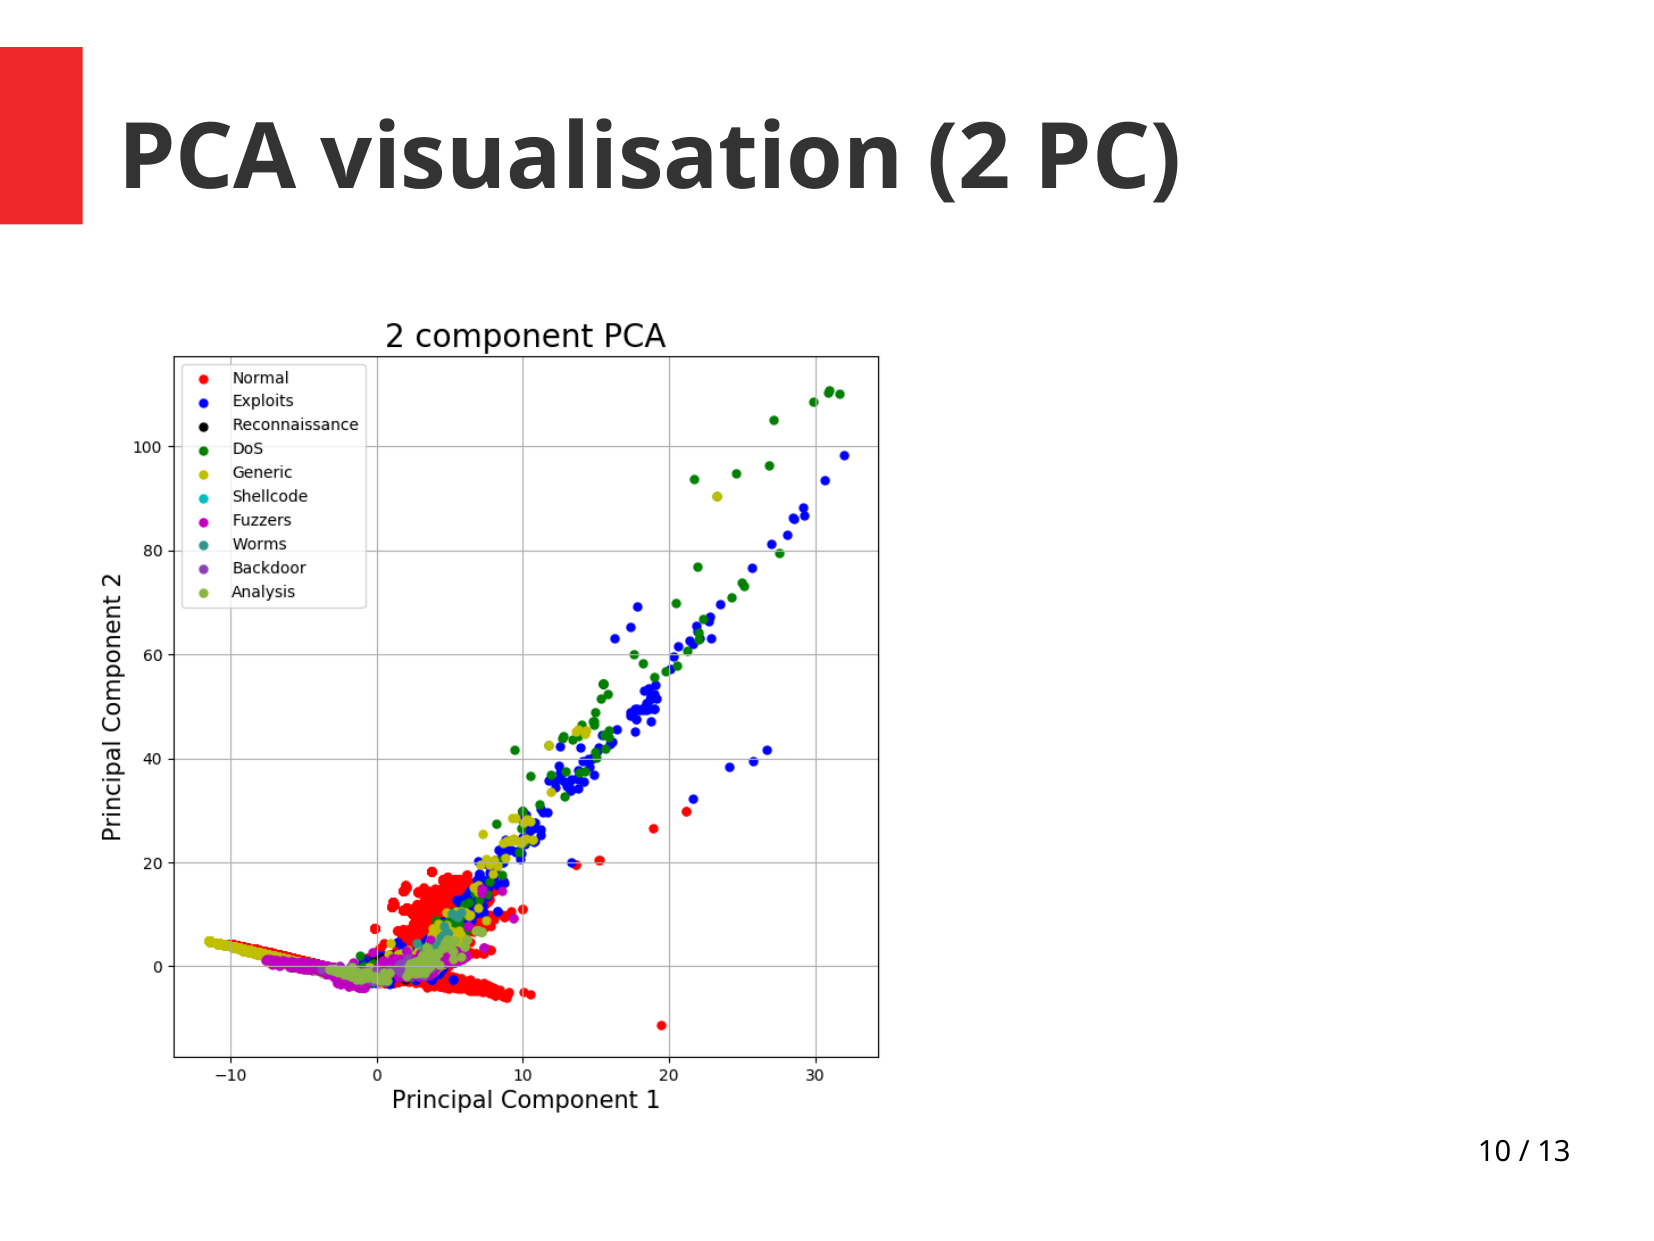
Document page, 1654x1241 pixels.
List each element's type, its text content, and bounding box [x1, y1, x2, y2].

title PCA visualisation (2 PC) [118, 49, 1571, 257]
picture [60, 247, 969, 1157]
